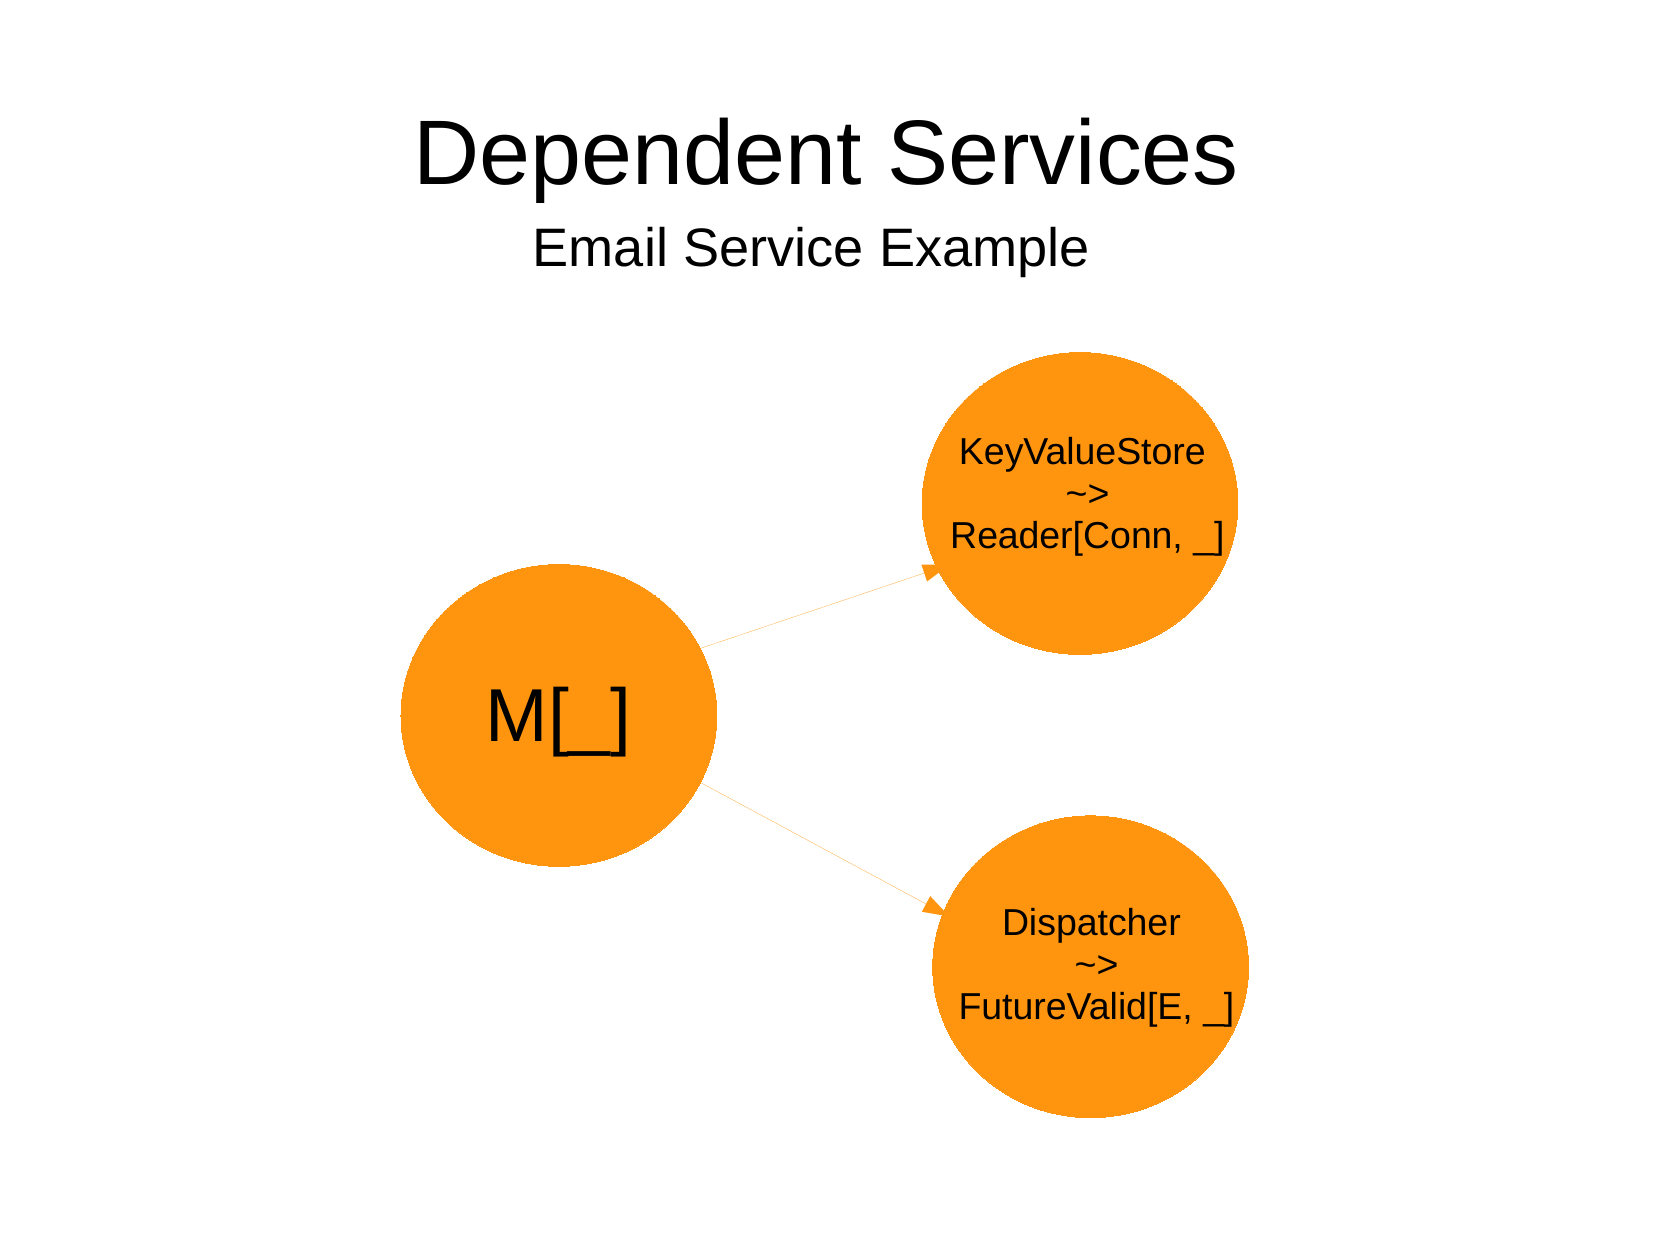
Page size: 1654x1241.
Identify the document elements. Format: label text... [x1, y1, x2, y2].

title Dependent Services [82, 49, 1571, 257]
text_box Email Service Example [517, 210, 1141, 286]
text_box M[_] [470, 665, 651, 765]
text_box KeyValueStore ~> Reader[Conn, _] [900, 423, 1276, 564]
text_box [952, 815, 1229, 894]
text_box [400, 564, 717, 867]
text_box [939, 564, 1225, 655]
text_box Dispatcher ~> FutureValid[E, _] [909, 894, 1285, 1035]
text_box [946, 352, 1214, 423]
text_box [949, 1035, 1232, 1118]
